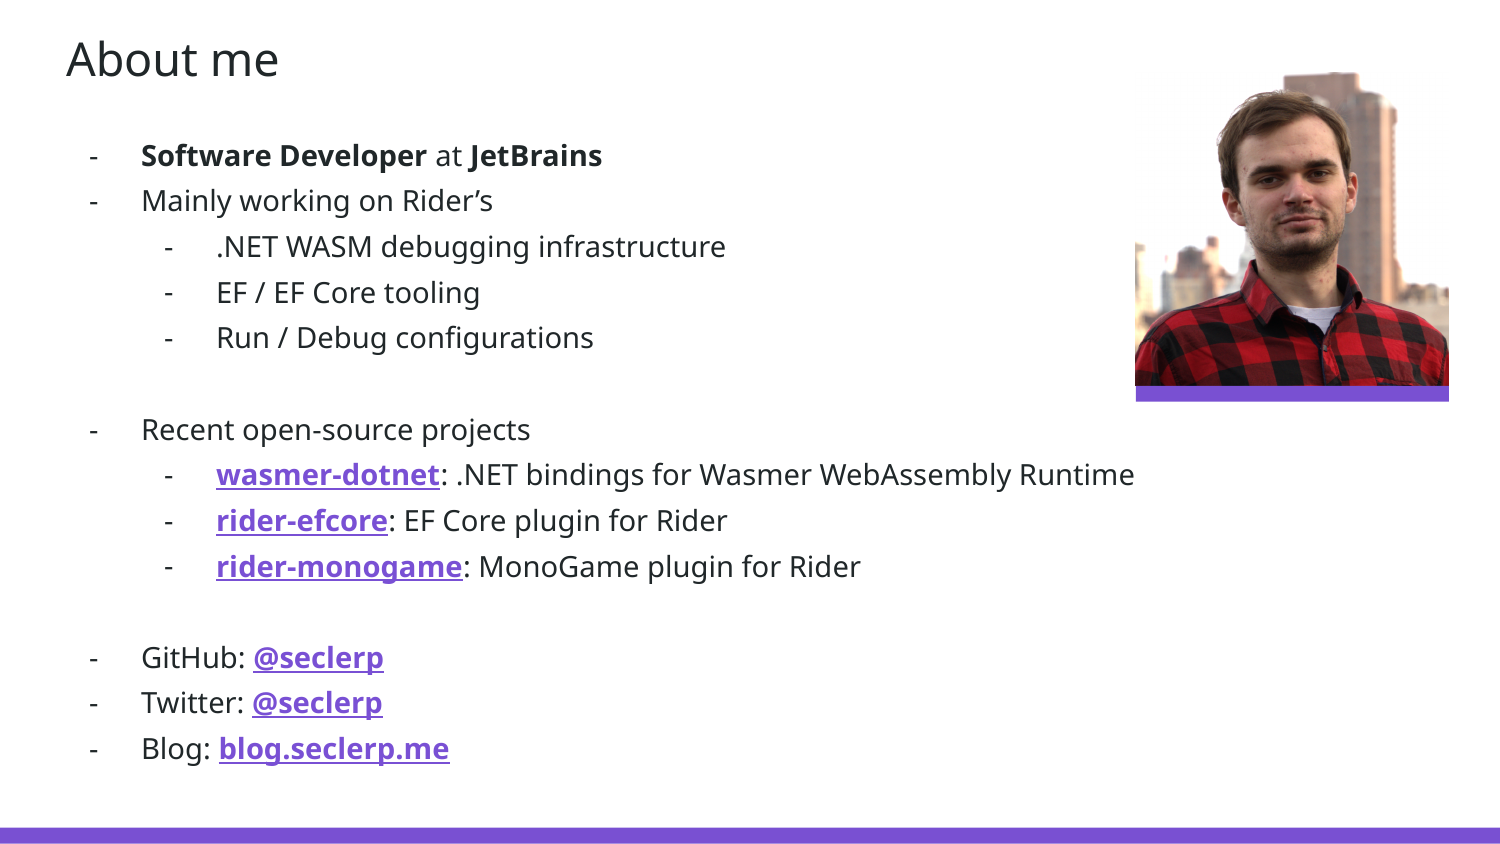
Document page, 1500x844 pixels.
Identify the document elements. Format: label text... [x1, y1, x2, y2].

title About me [51, 12, 1449, 106]
list Software Developer at JetBrains Mainly working on Rider’s .NET WASM debugging infrastructure EF / EF Core tooling Run / Debug configurations Recent open-source projects wasmer-dotnet: .NET bindings for Wasmer WebAssembly Runtime rider-efcore: EF Core plugin for Rider rider-monogame: MonoGame plugin for Rider GitHub: @seclerp Twitter: @seclerp Blog: blog.seclerp.me [51, 114, 1449, 825]
picture [1135, 72, 1449, 385]
text_box [1135, 385, 1449, 402]
